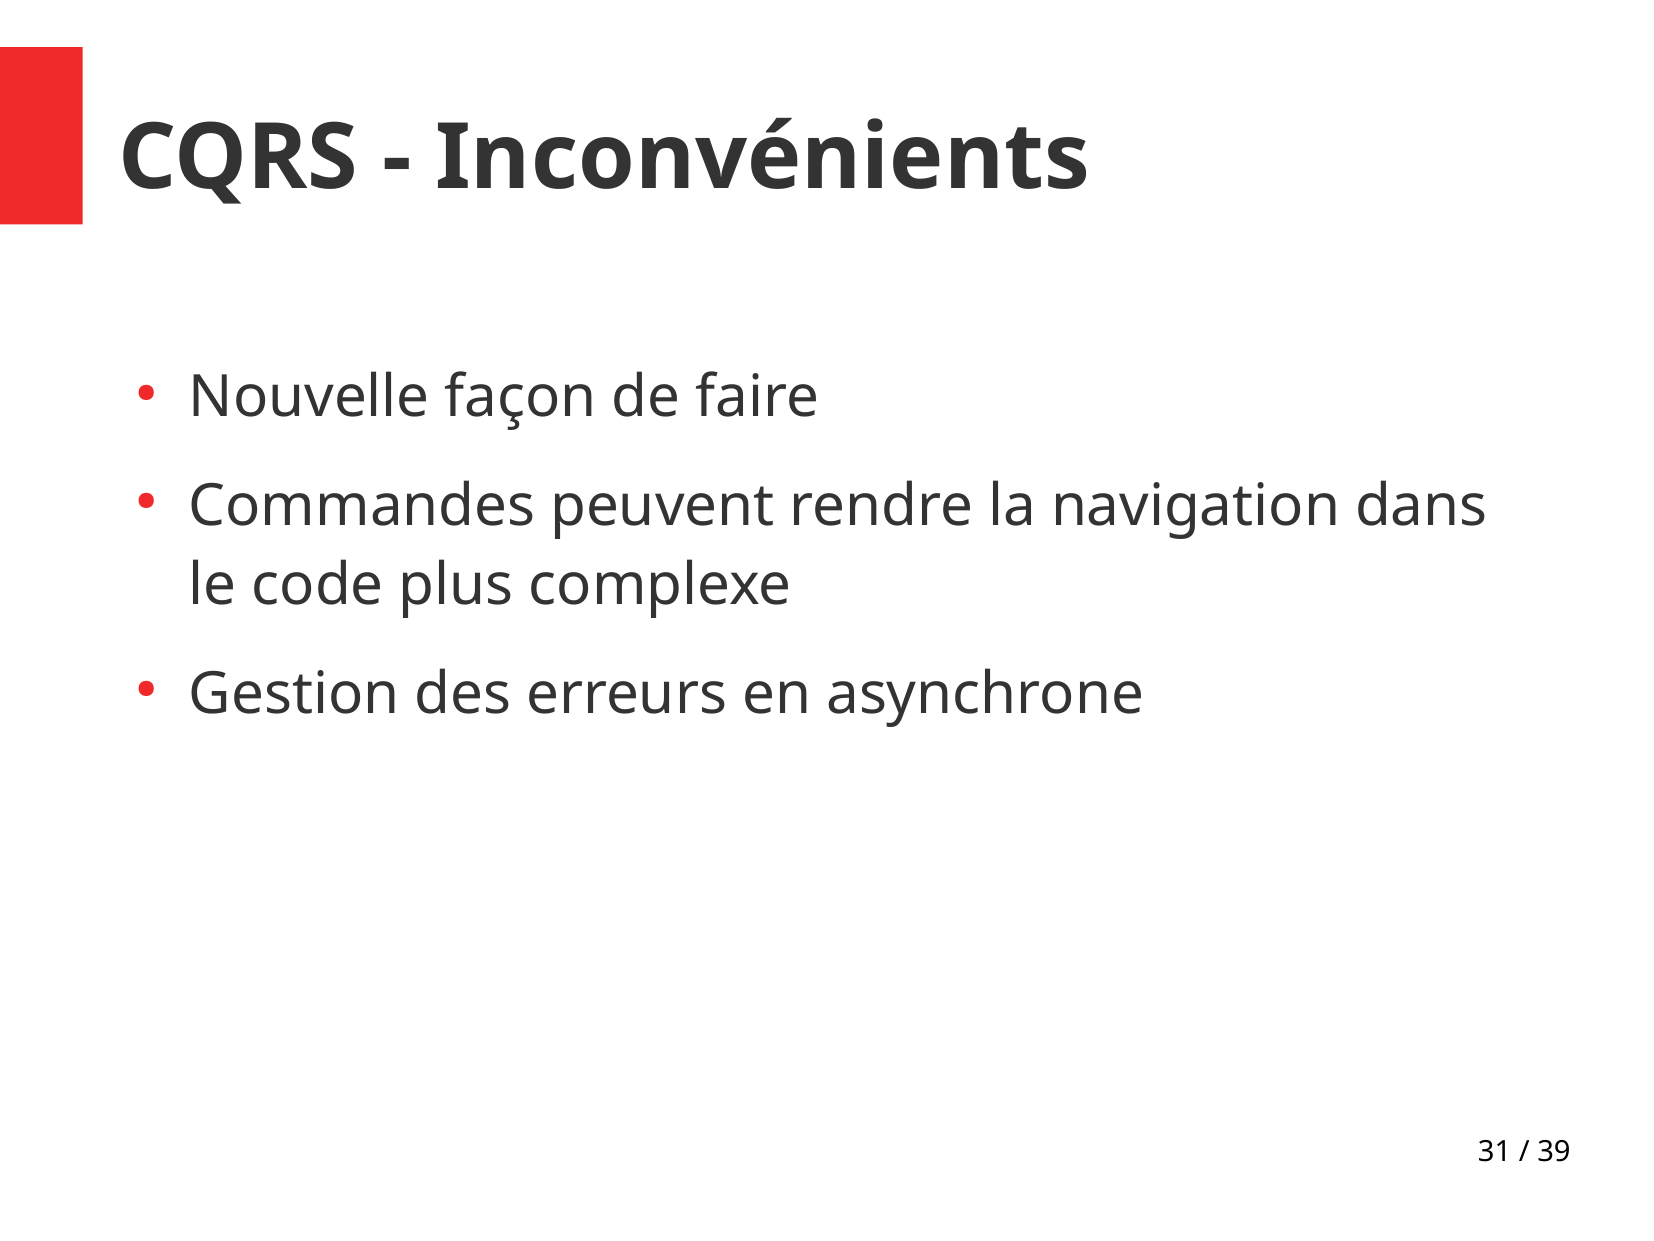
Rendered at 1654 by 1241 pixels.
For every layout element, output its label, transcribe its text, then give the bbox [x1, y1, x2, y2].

list Nouvelle façon de faire Commandes peuvent rendre la navigation dans le code plus complexe Gestion des erreurs en asynchrone [118, 354, 1536, 1074]
title CQRS - Inconvénients [118, 49, 1571, 257]
